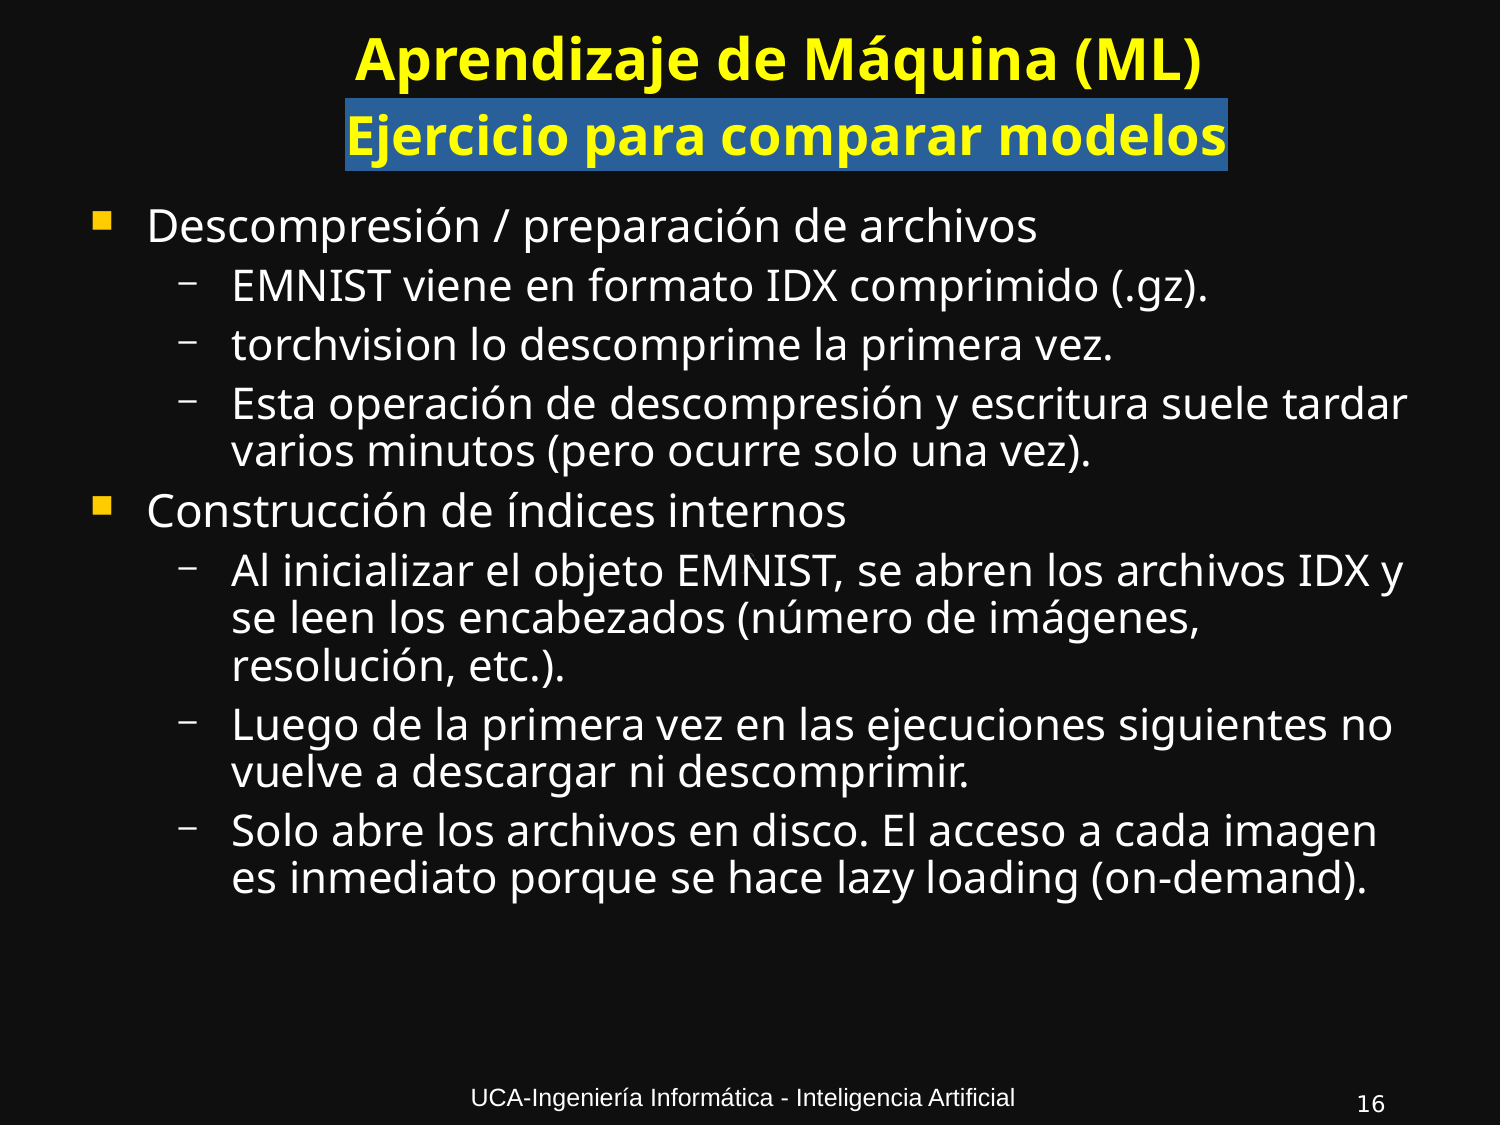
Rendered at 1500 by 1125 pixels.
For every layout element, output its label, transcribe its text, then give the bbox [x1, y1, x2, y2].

text_box Descompresión / preparación de archivos EMNIST viene en formato IDX comprimido (.gz). torchvision lo descomprime la primera vez. Esta operación de descompresión y escritura suele tardar varios minutos (pero ocurre solo una vez). Construcción de índices internos Al inicializar el objeto EMNIST, se abren los archivos IDX y se leen los encabezados (número de imágenes, resolución, etc.). Luego de la primera vez en las ejecuciones siguientes no vuelve a descargar ni descomprimir. Solo abre los archivos en disco. El acceso a cada imagen es inmediato porque se hace lazy loading (on-demand). [75, 195, 1426, 1051]
title Aprendizaje de Máquina (ML) Ejercicio para comparar modelos [75, 38, 1463, 152]
